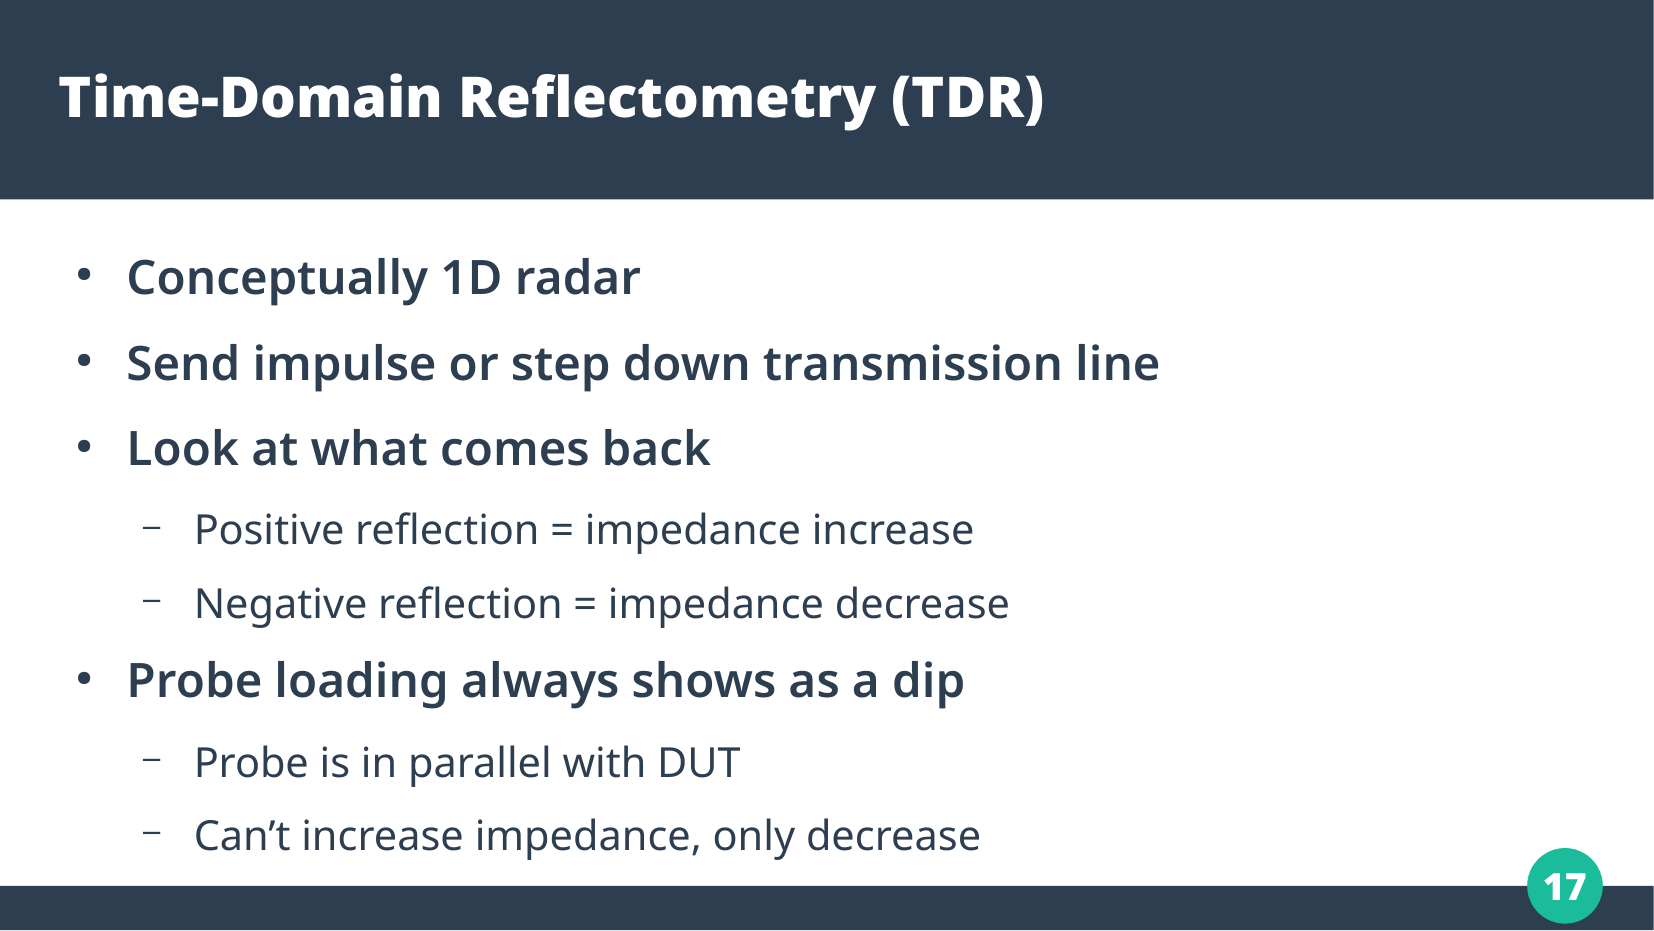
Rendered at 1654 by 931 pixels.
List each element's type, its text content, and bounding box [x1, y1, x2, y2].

title Time-Domain Reflectometry (TDR) [59, 37, 1595, 155]
list Conceptually 1D radar Send impulse or step down transmission line Look at what comes back Positive reflection = impedance increase Negative reflection = impedance decrease Probe loading always shows as a dip Probe is in parallel with DUT Can’t increase impedance, only decrease [59, 243, 1595, 864]
